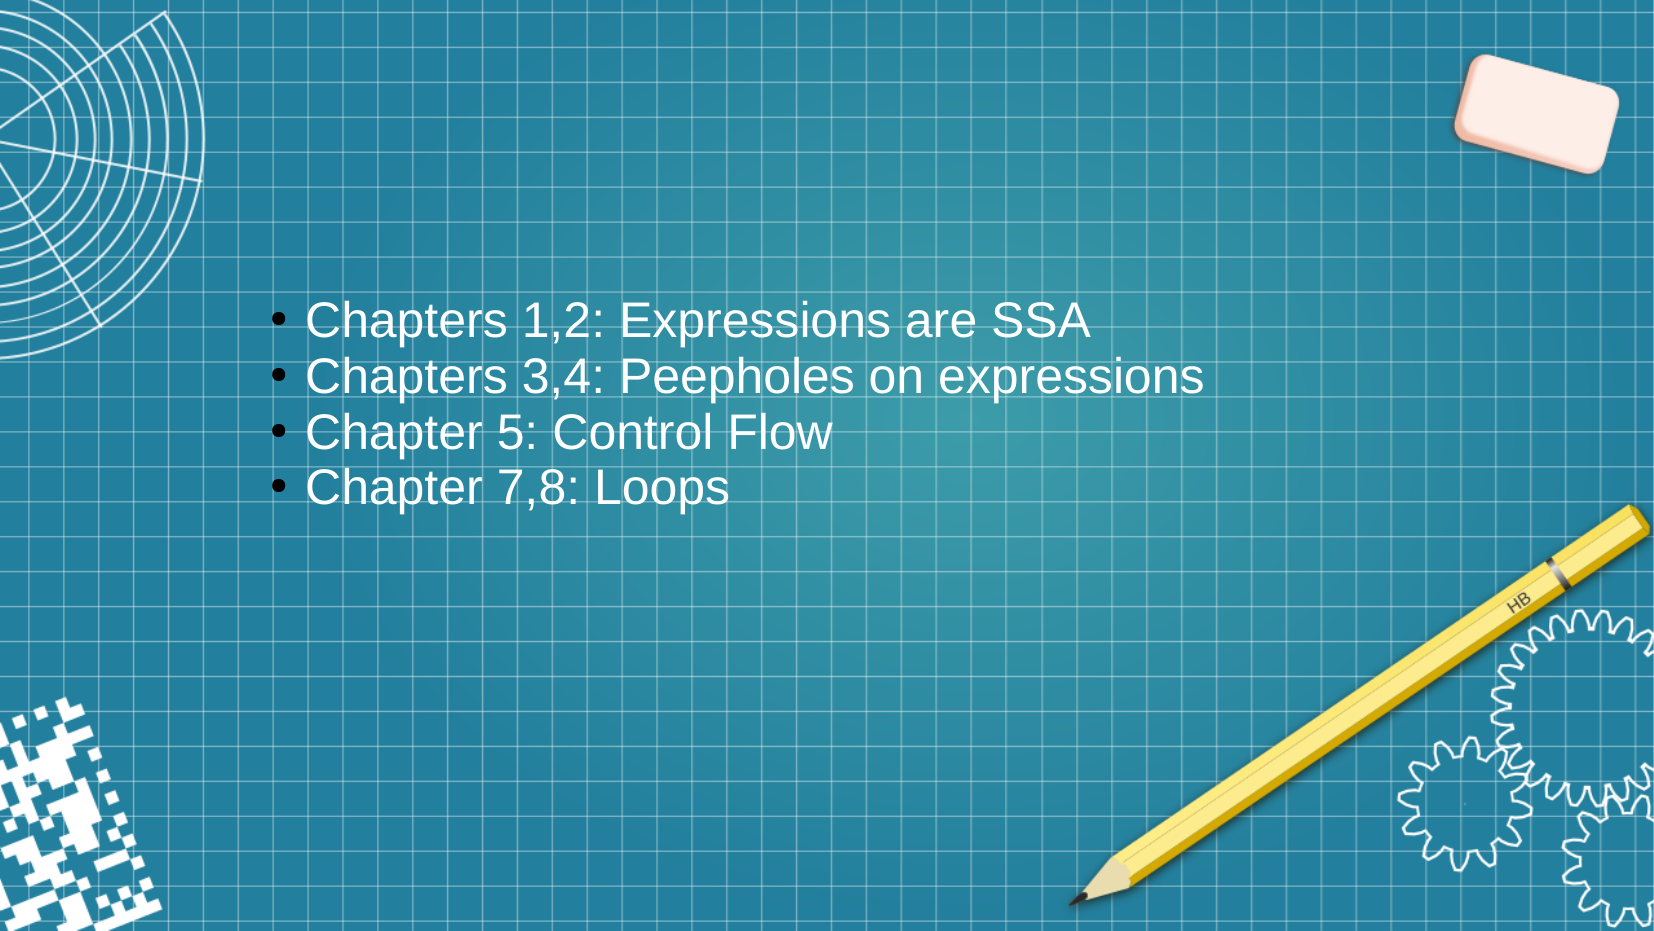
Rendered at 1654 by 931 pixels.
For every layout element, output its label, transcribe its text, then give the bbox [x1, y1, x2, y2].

text_box Chapters 1,2: Expressions are SSA Chapters 3,4: Peepholes on expressions Chapter 5: Control Flow Chapter 7,8: Loops [255, 285, 1261, 586]
picture [0, 0, 1654, 931]
